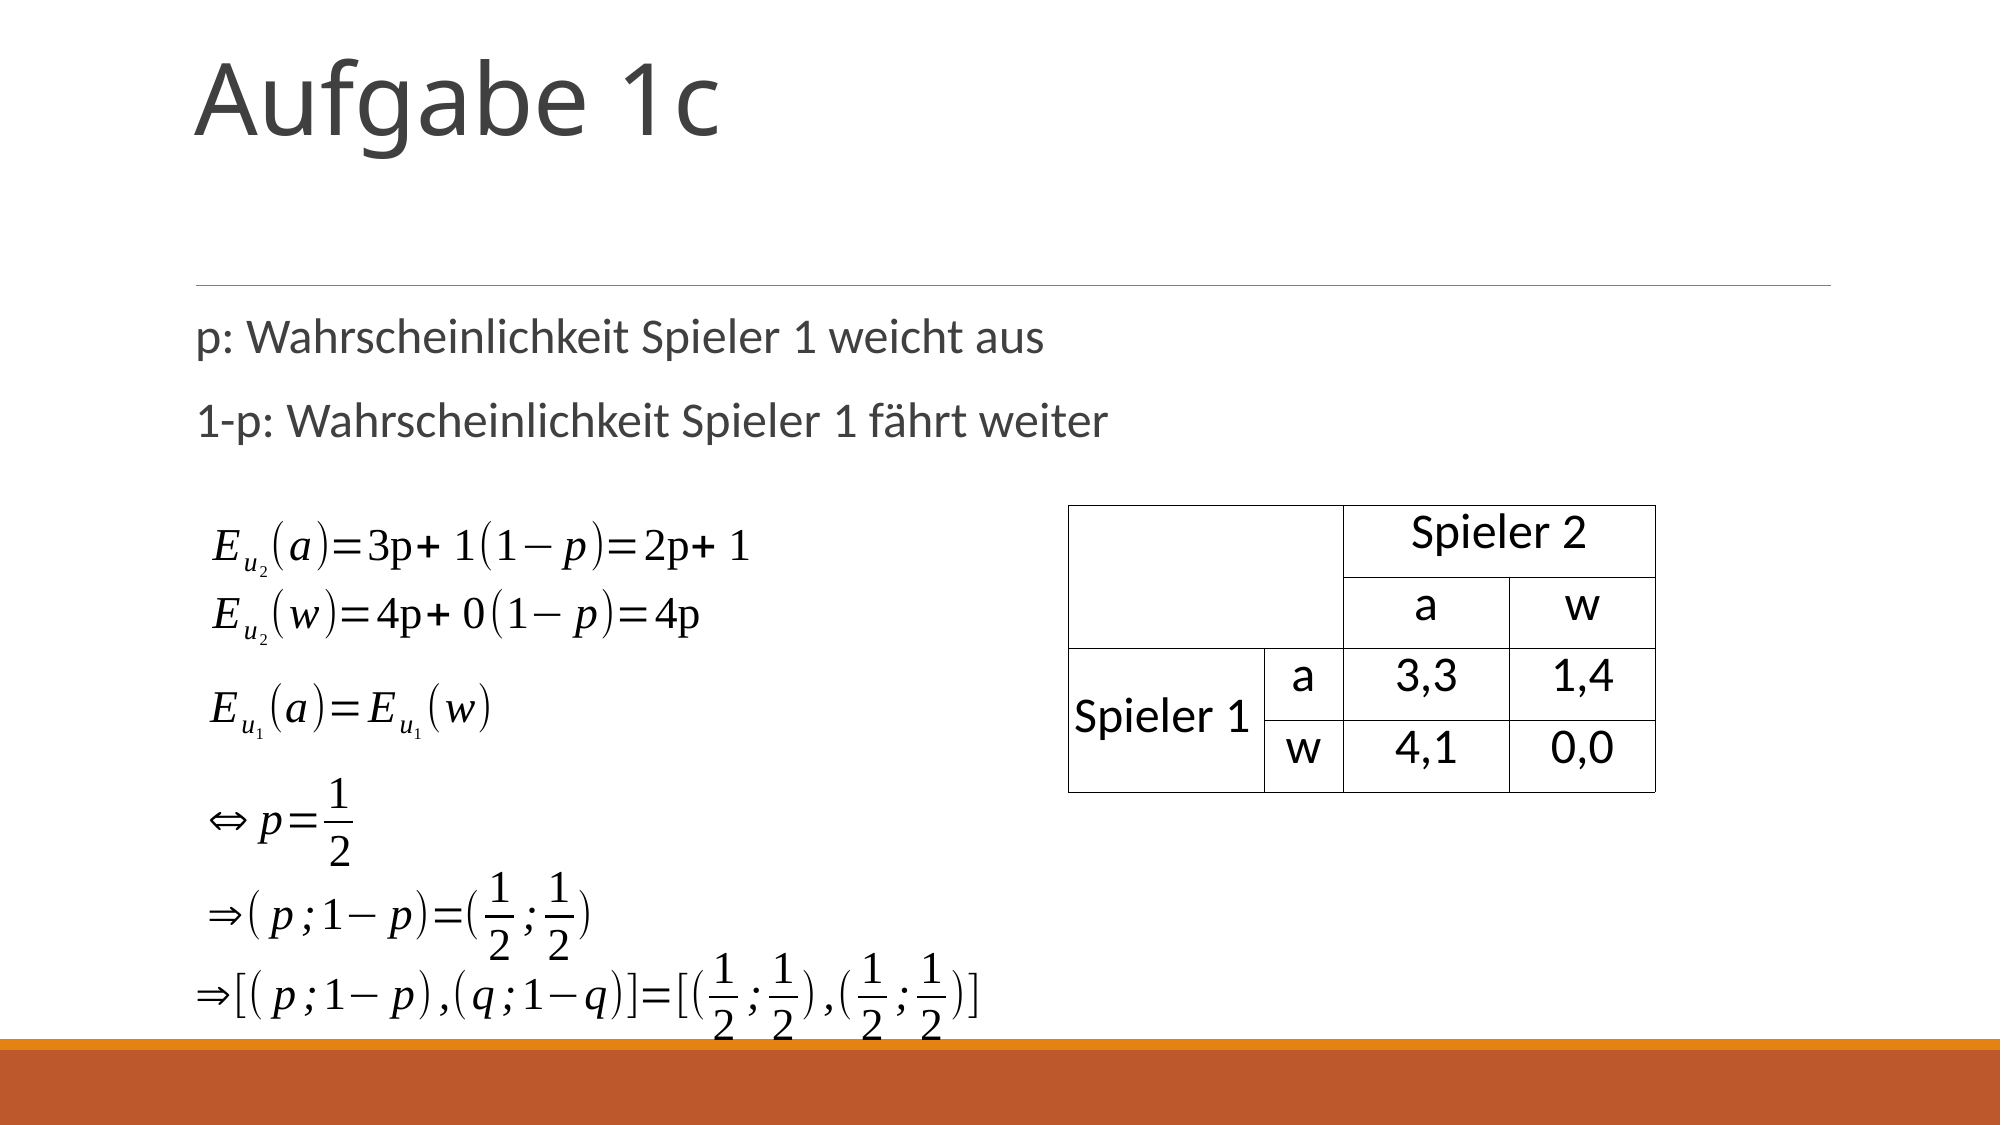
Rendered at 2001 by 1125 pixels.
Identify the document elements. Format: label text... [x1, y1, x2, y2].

table_cell Spieler 1 [1069, 649, 1264, 792]
table_cell 1,4 [1510, 649, 1655, 720]
table_header [1069, 506, 1343, 648]
chart [188, 767, 986, 1052]
table_cell 3,3 [1344, 649, 1509, 720]
table_cell w [1510, 578, 1655, 648]
table_cell w [1265, 721, 1343, 792]
table_cell a [1344, 578, 1509, 648]
list p: Wahrscheinlichkeit Spieler 1 weicht aus 1-p: Wahrscheinlichkeit Spieler 1 fährt weiter [180, 302, 1831, 963]
chart [200, 682, 500, 745]
chart [203, 519, 758, 582]
table_cell a [1265, 649, 1343, 720]
chart [203, 587, 707, 651]
table_header Spieler 2 [1344, 506, 1655, 577]
title Aufgabe 1c [180, 47, 1830, 285]
table_cell 0,0 [1510, 721, 1655, 792]
table_cell 4,1 [1344, 721, 1509, 792]
